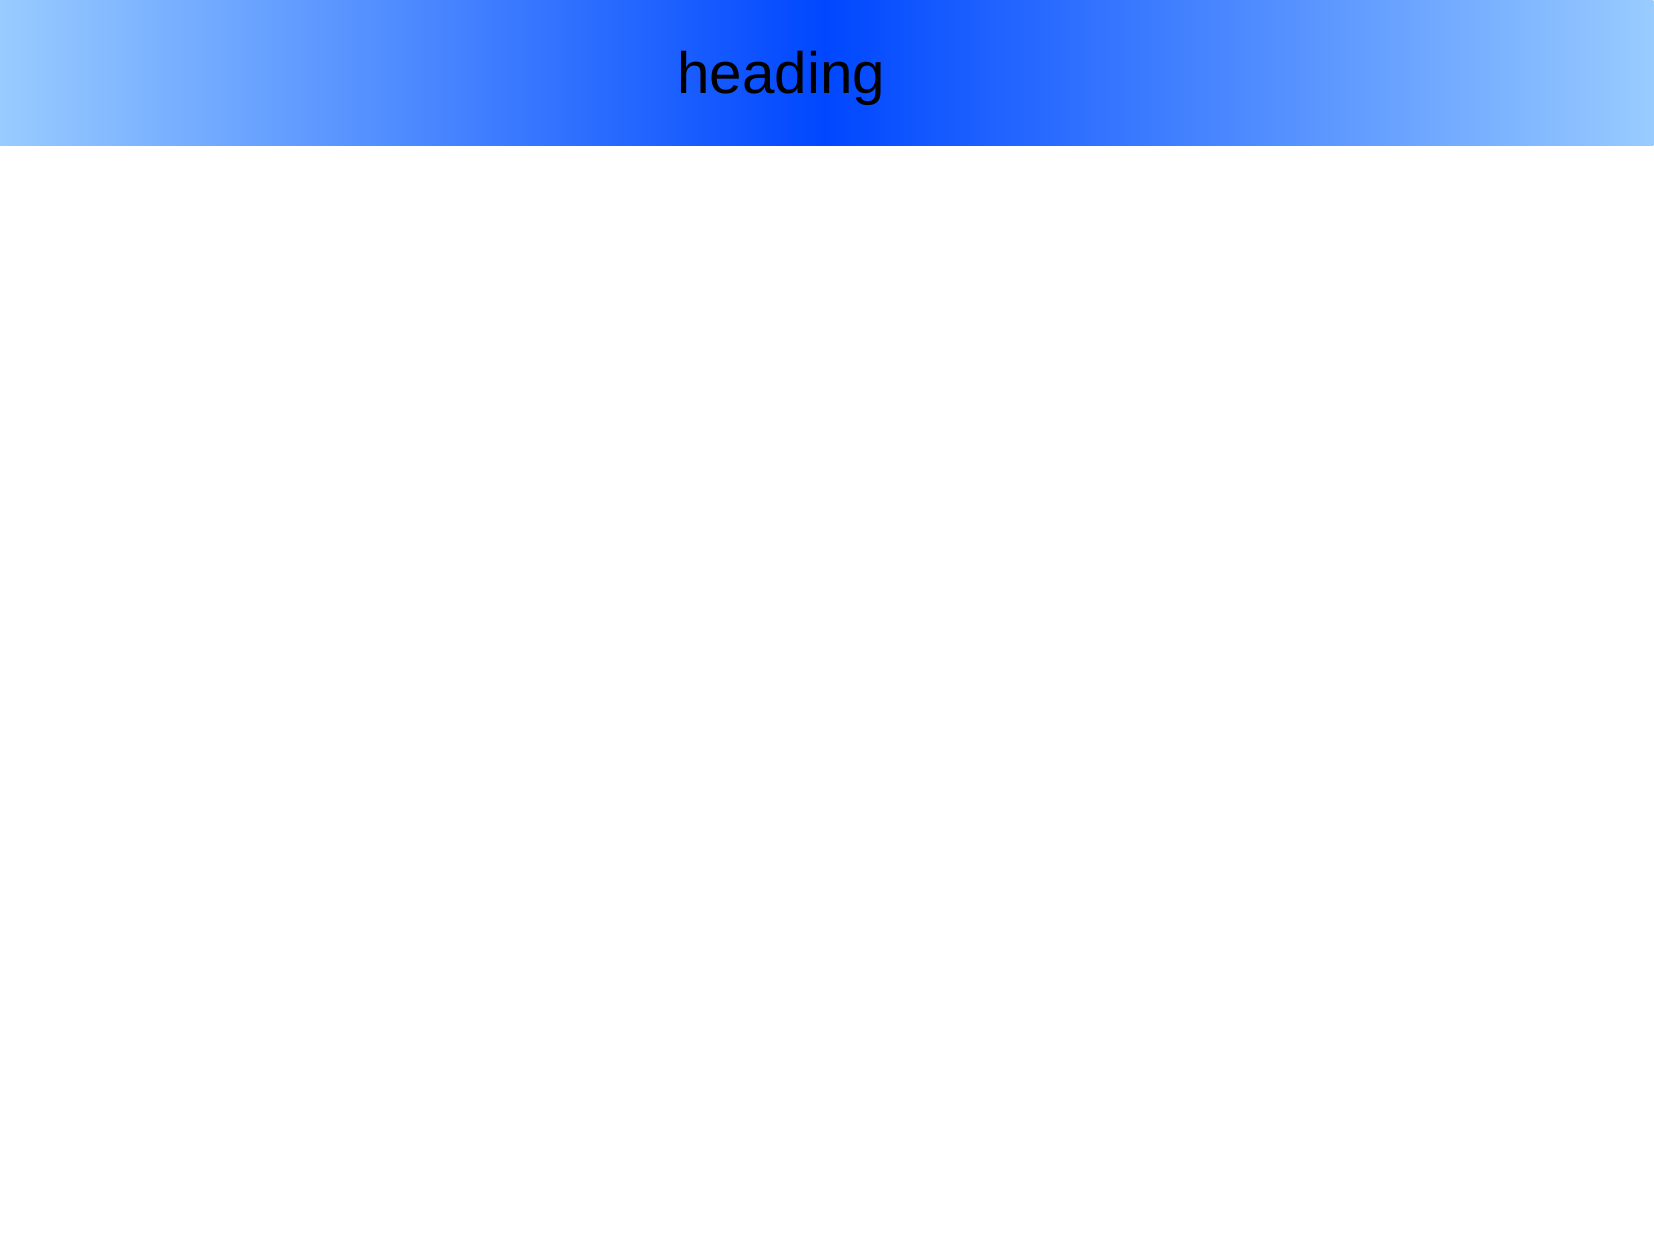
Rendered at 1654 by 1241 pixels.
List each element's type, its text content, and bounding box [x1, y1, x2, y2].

text_box [0, 0, 1654, 146]
text_box heading [662, 33, 901, 121]
